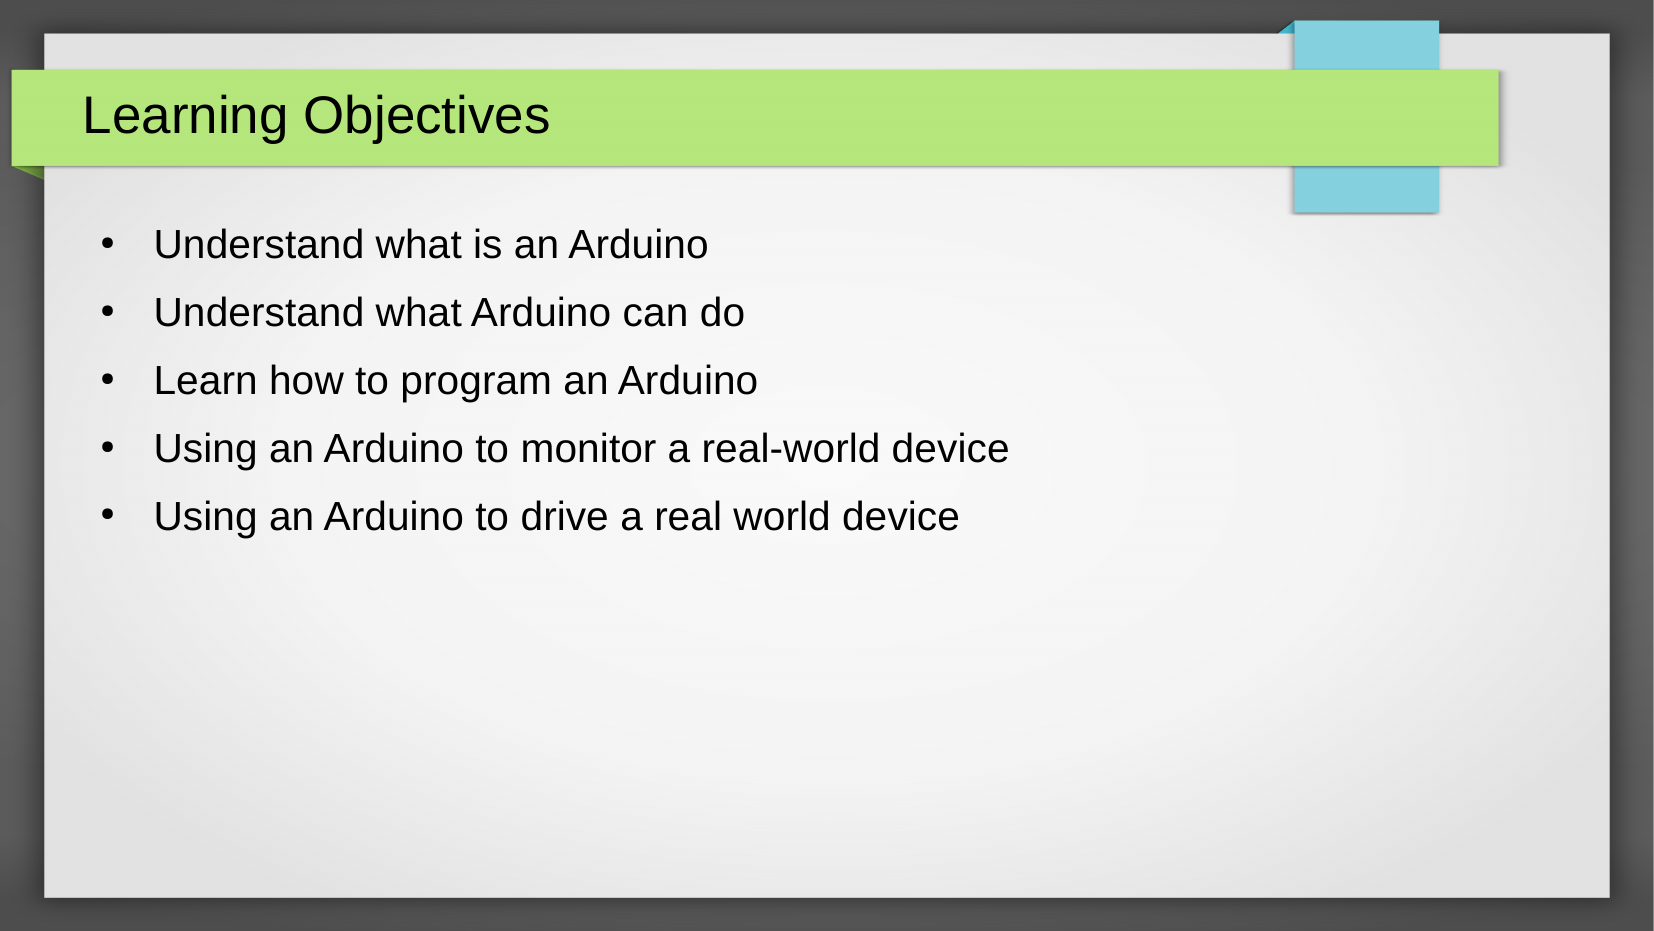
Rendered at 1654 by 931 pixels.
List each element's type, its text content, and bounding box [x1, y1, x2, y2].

picture [0, 0, 1654, 931]
list Understand what is an Arduino Understand what Arduino can do Learn how to program an Arduino Using an Arduino to monitor a real-world device Using an Arduino to drive a real world device [82, 221, 1571, 761]
title Learning Objectives [82, 70, 1264, 160]
